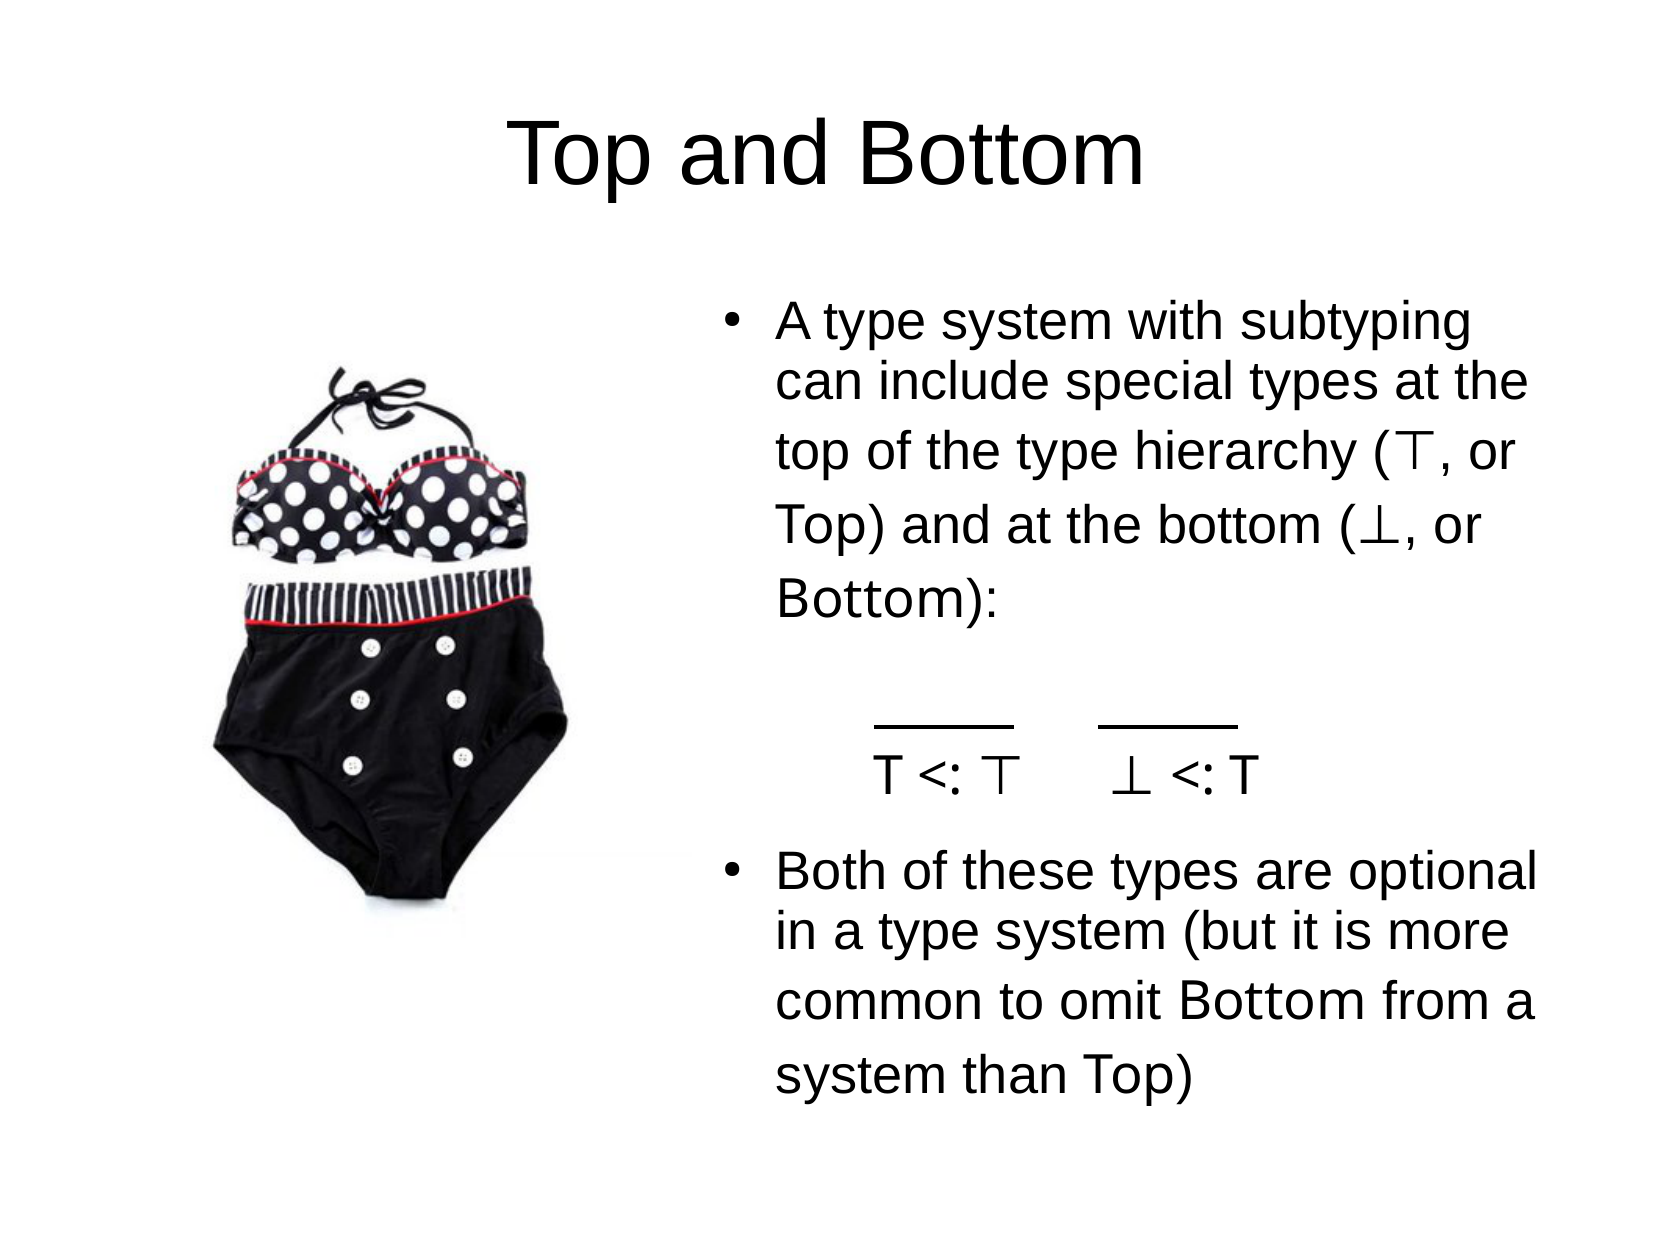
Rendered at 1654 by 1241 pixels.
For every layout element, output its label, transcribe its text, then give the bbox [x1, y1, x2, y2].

title Top and Bottom [82, 49, 1571, 257]
picture [90, 336, 692, 938]
list A type system with subtyping can include special types at the top of the type hierarchy (⊤, or Top) and at the bottom (⊥, or Bottom): T <: ⊤ ⊥ <: T Both of these types are optional in a type system (but it is more common to omit Bottom from a system than Top) [705, 290, 1571, 1109]
